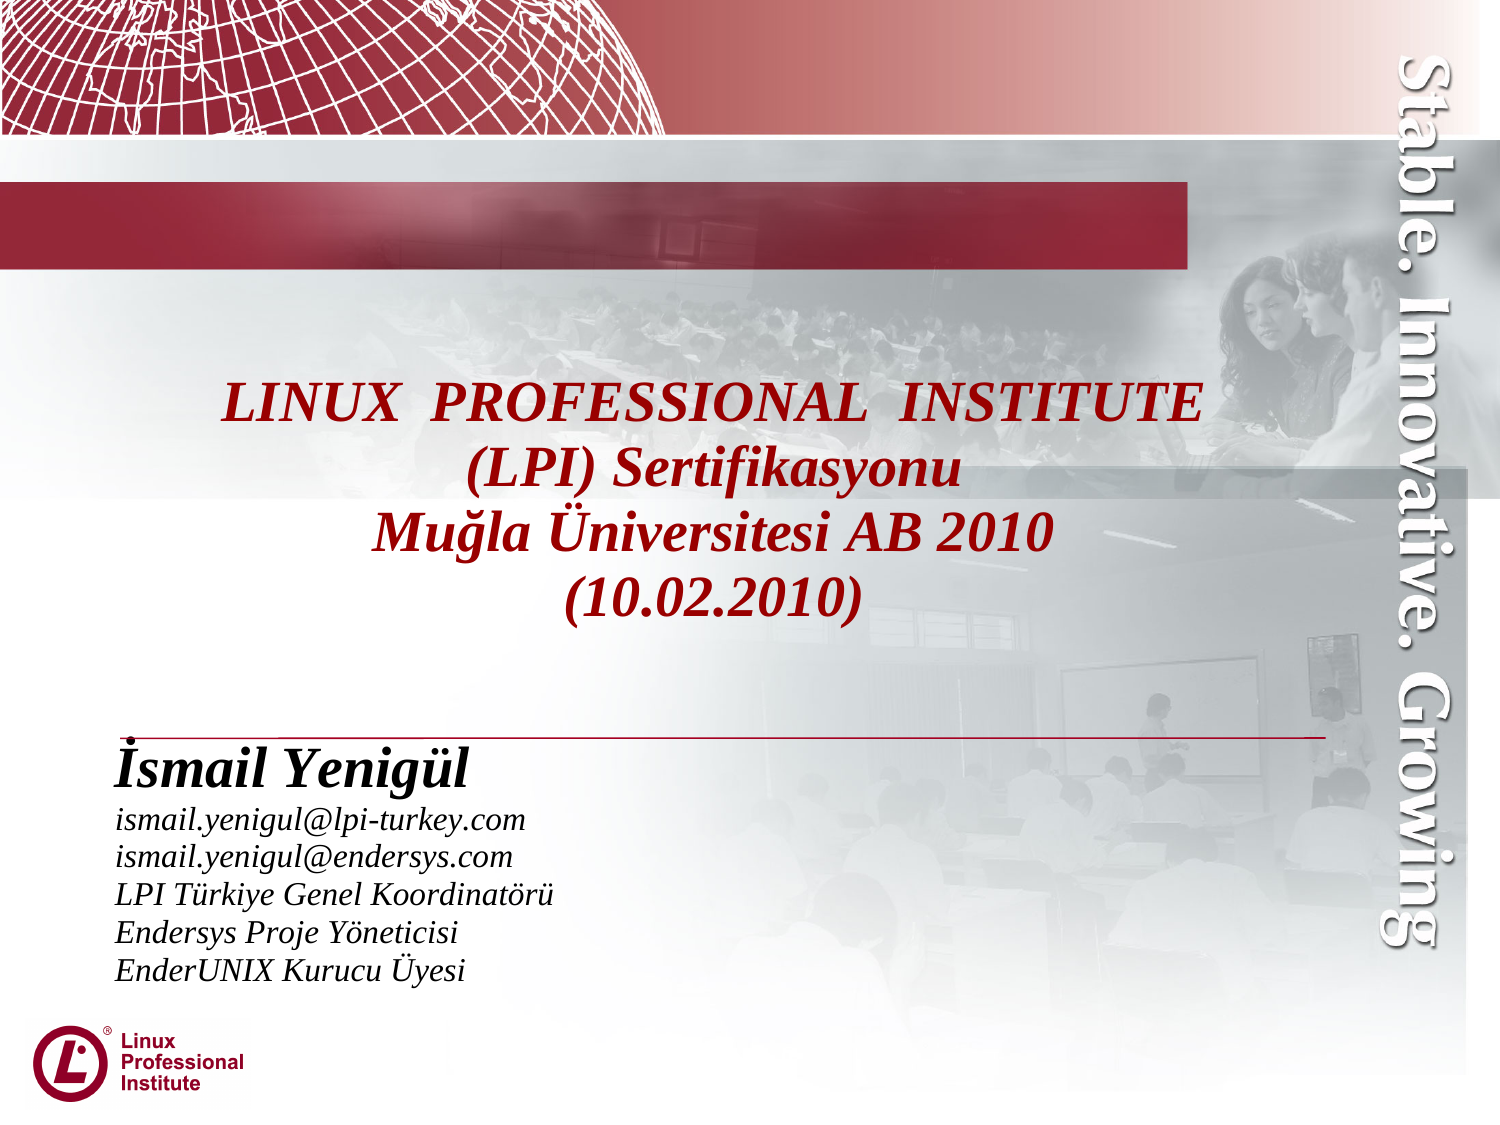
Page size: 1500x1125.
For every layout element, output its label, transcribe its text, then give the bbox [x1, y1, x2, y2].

text_box LINUX PROFESSIONAL INSTITUTE (LPI) Sertifikasyonu Muğla Üniversitesi AB 2010 (10.02.2010)‏ [174, 361, 1254, 768]
text_box İsmail Yenigül ismail.yenigul@lpi-turkey.com ismail.yenigul@endersys.com LPI Türkiye Genel Koordinatörü Endersys Proje Yöneticisi EnderUNIX Kurucu Üyesi [100, 727, 1133, 998]
picture [0, 0, 1500, 1113]
